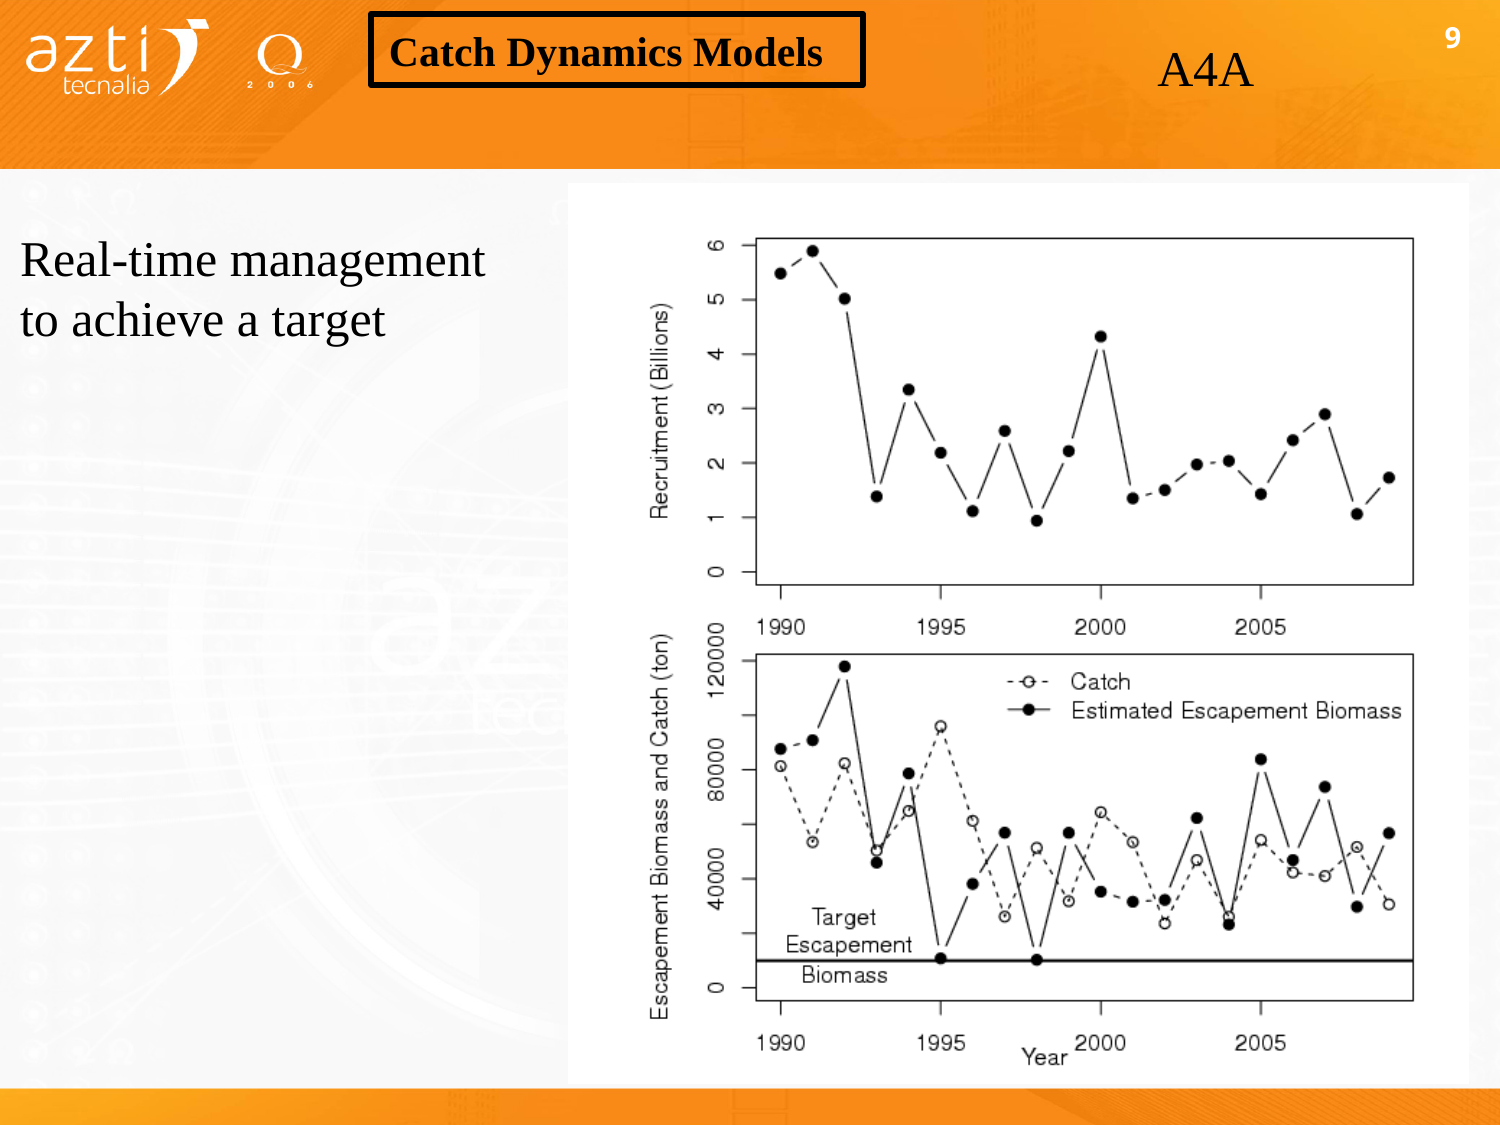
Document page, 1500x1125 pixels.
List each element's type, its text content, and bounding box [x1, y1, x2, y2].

picture [0, 0, 1500, 1125]
text_box A4A [1142, 28, 1270, 104]
text_box Catch Dynamics Models [371, 13, 863, 86]
text_box Real-time management to achieve a target [5, 219, 500, 355]
